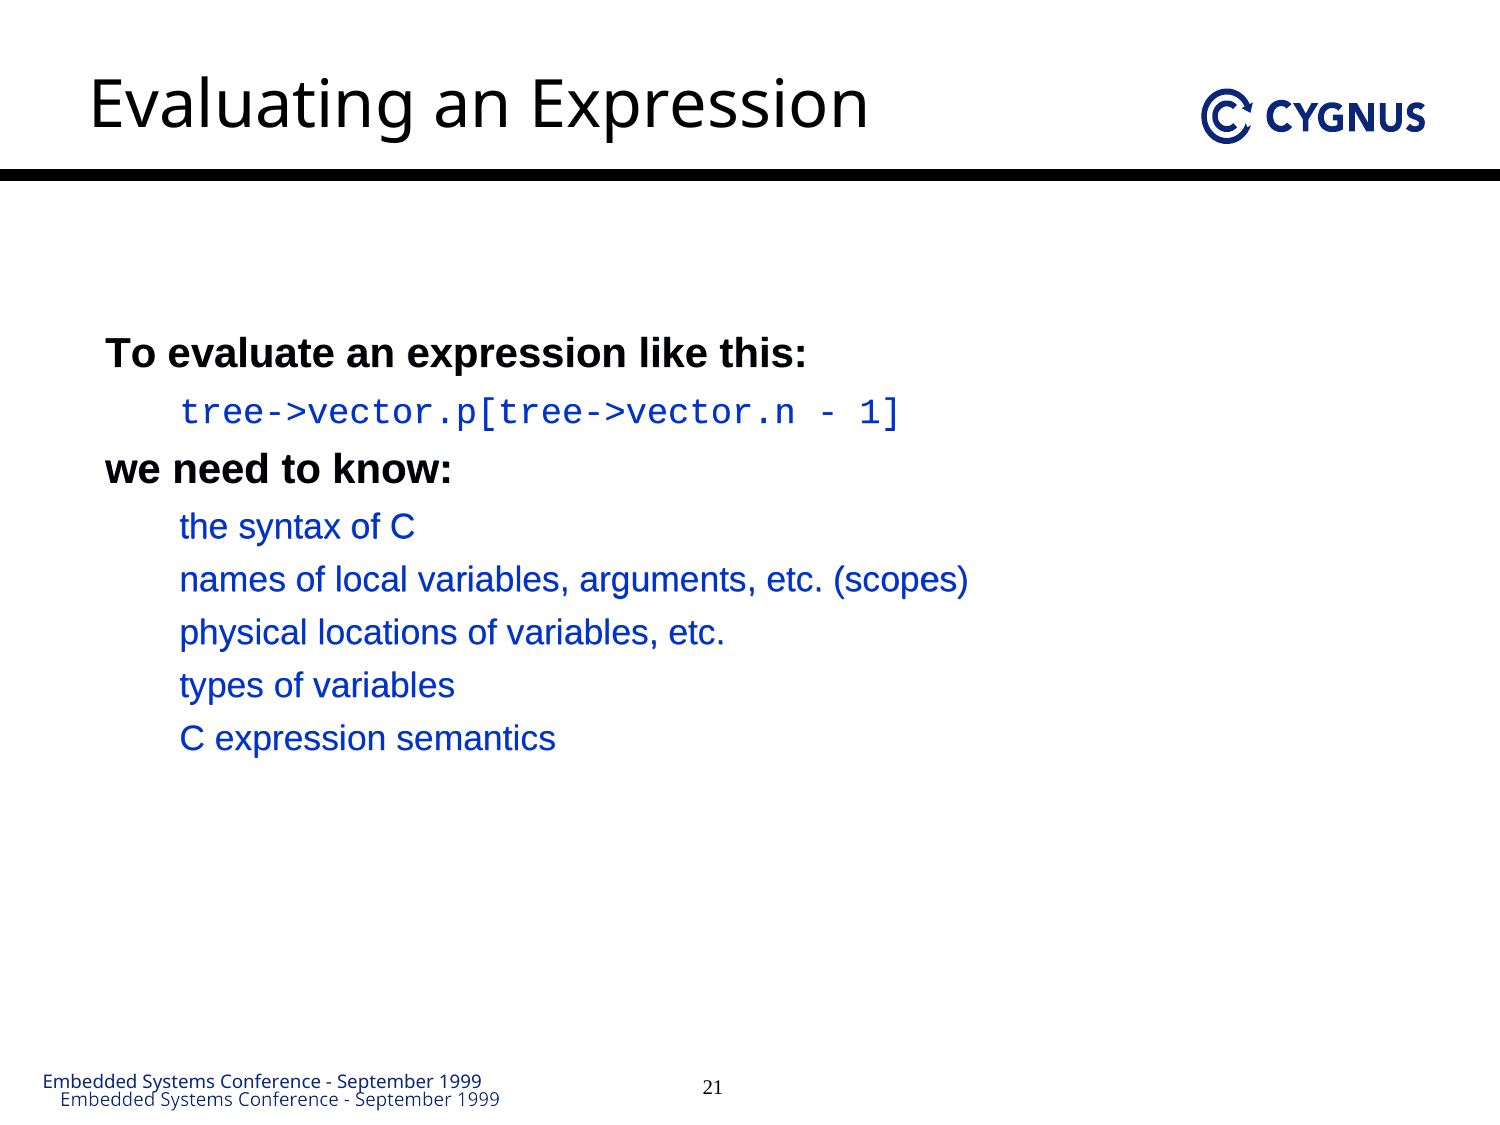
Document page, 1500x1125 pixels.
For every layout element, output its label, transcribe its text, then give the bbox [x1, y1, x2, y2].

title Evaluating an Expression [88, 62, 1189, 134]
list To evaluate an expression like this: tree->vector.p[tree->vector.n - 1] we need to know: the syntax of C names of local variables, arguments, etc. (scopes) physical locations of variables, etc. types of variables C expression semantics [105, 321, 1395, 771]
